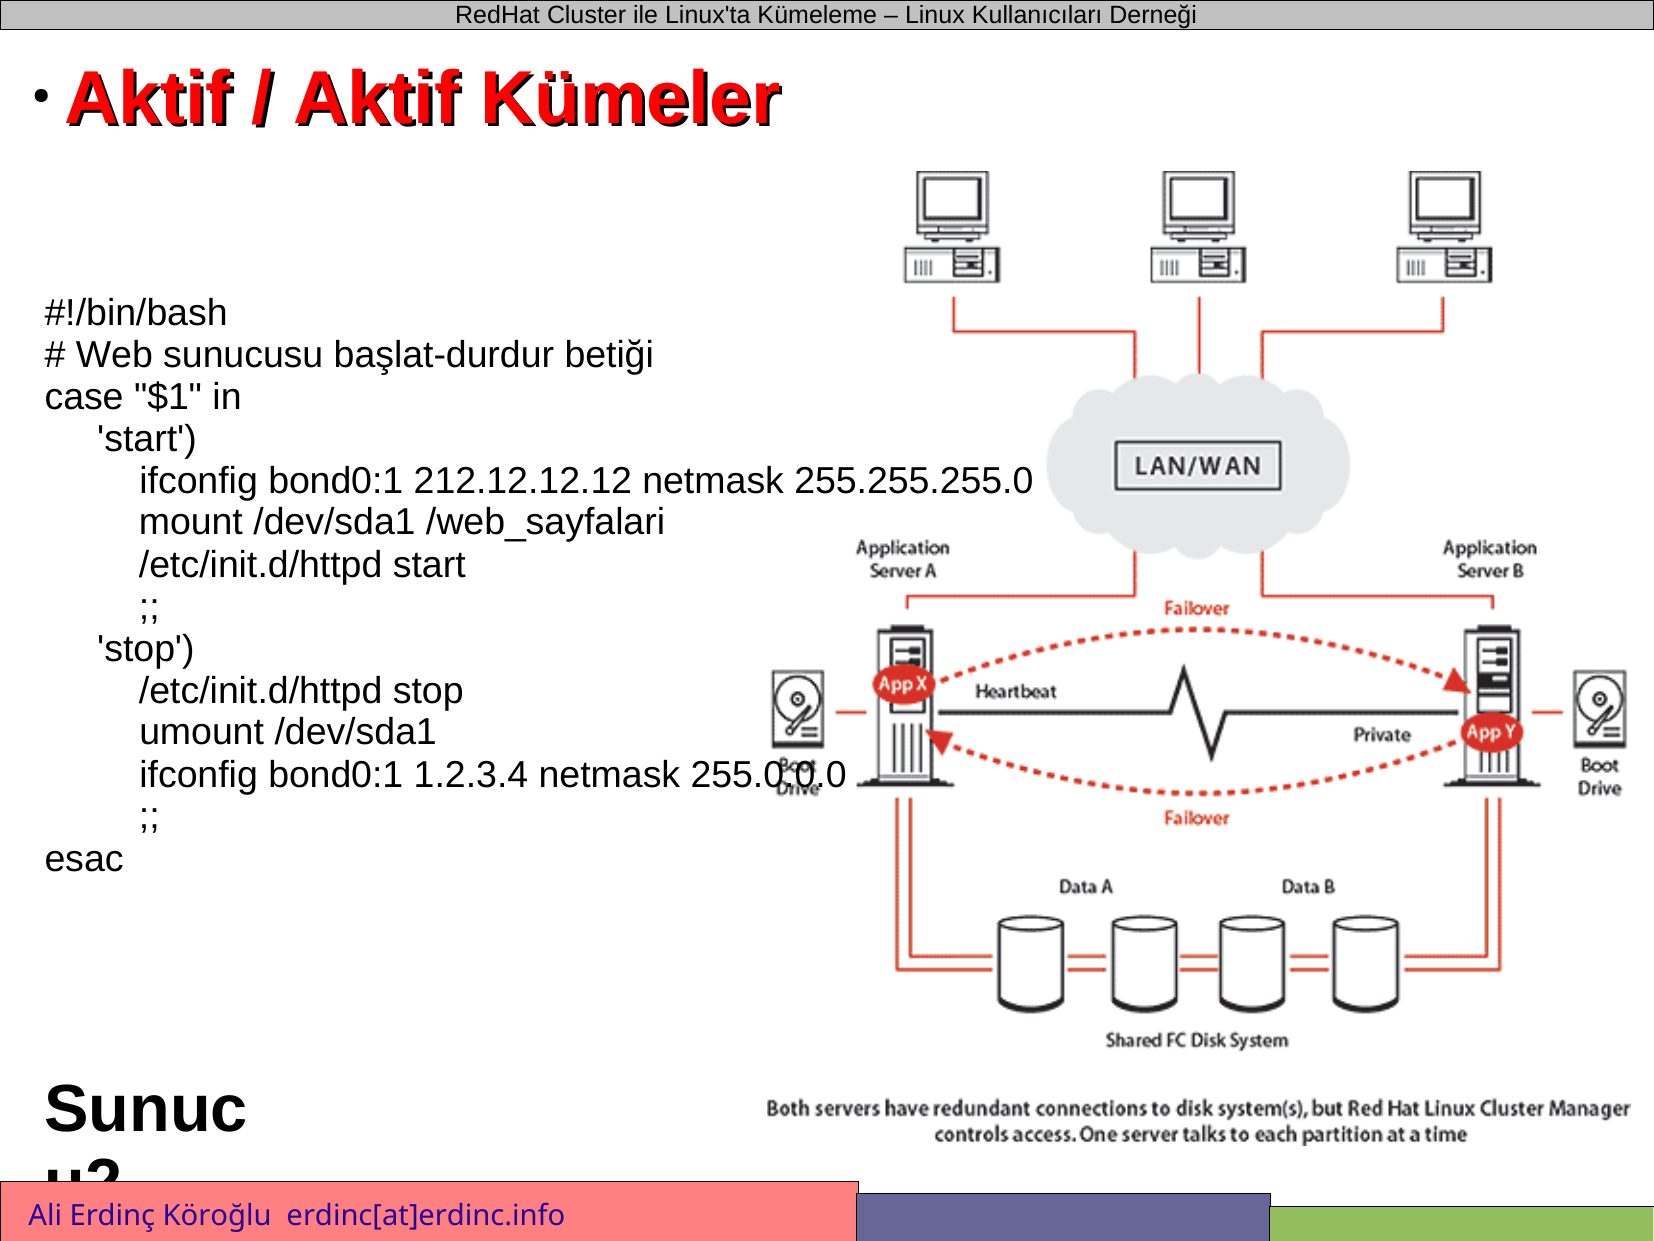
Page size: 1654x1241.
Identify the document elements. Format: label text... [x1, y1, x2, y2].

text_box Aktif / Aktif Kümeler [17, 47, 797, 160]
text_box RedHat Cluster ile Linux'ta Kümeleme – Linux Kullanıcıları Derneği [0, 0, 1654, 30]
text_box [0, 1181, 1654, 1241]
picture [767, 171, 1631, 1146]
text_box Ali Erdinç Köroğlu erdinc[at]erdinc.info http://www.erdinc.info [13, 1187, 853, 1241]
text_box Sunucu2 [29, 1063, 296, 1181]
text_box #!/bin/bash # Web sunucusu başlat-durdur betiği case "$1" in 'start') ifconfig bond0:1 212.12.12.12 netmask 255.255.255.0 mount /dev/sda1 /web_sayfalari /etc/init.d/httpd start ;; 'stop') /etc/init.d/httpd stop umount /dev/sda1 ifconfig bond0:1 1.2.3.4 netmask 255.0.0.0 ;; esac [29, 283, 1049, 950]
